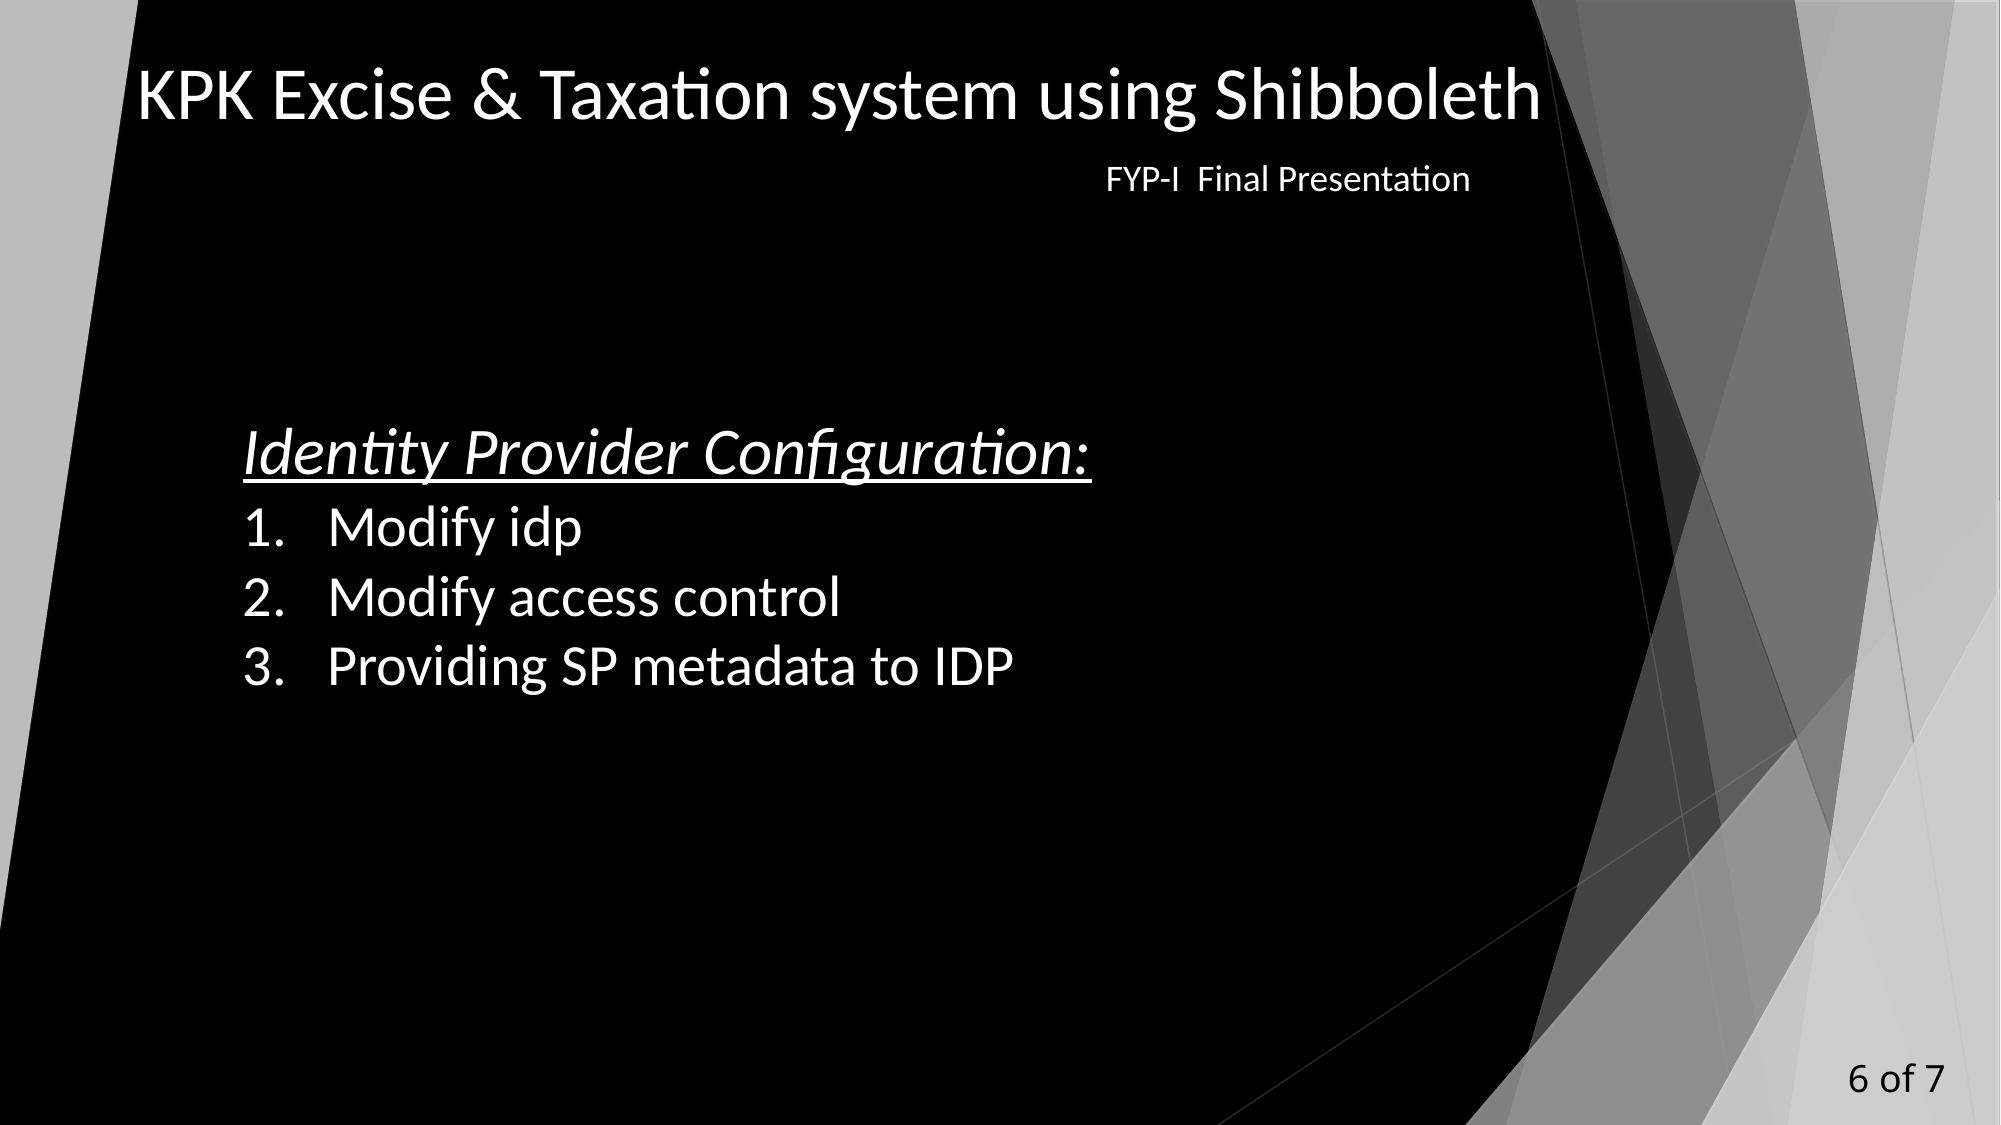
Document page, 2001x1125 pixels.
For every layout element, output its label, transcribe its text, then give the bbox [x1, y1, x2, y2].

text_box 6 of 7 [1813, 1047, 2000, 1108]
text_box KPK Excise & Taxation system using Shibboleth [102, 20, 1624, 256]
text_box Identity Provider Configuration: Modify idp Modify access control Providing SP metadata to IDP [228, 400, 1499, 706]
text_box FYP-I Final Presentation [1624, 146, 2000, 207]
